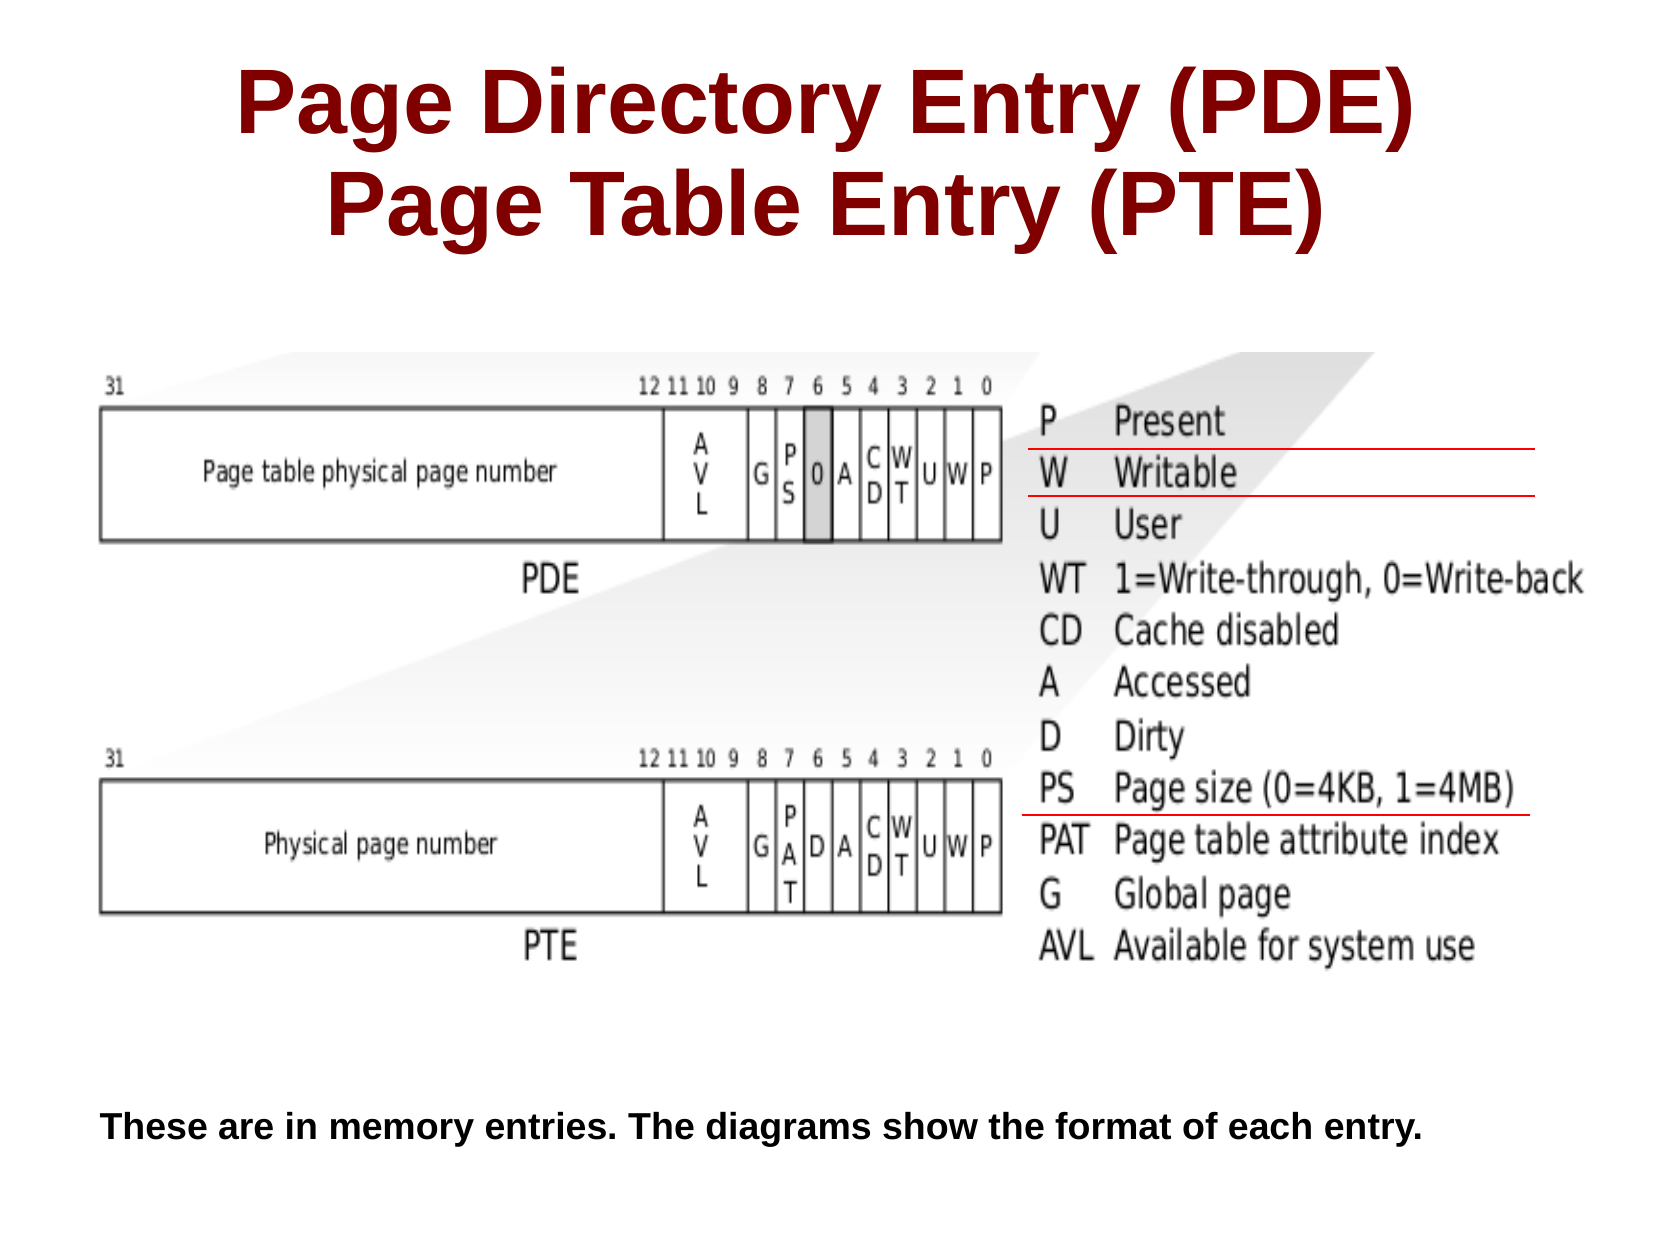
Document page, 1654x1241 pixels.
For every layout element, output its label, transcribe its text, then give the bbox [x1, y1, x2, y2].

title Page Directory Entry (PDE) Page Table Entry (PTE) [82, 49, 1571, 257]
picture [59, 352, 1617, 1075]
text_box These are in memory entries. The diagrams show the format of each entry. [82, 1098, 1441, 1156]
